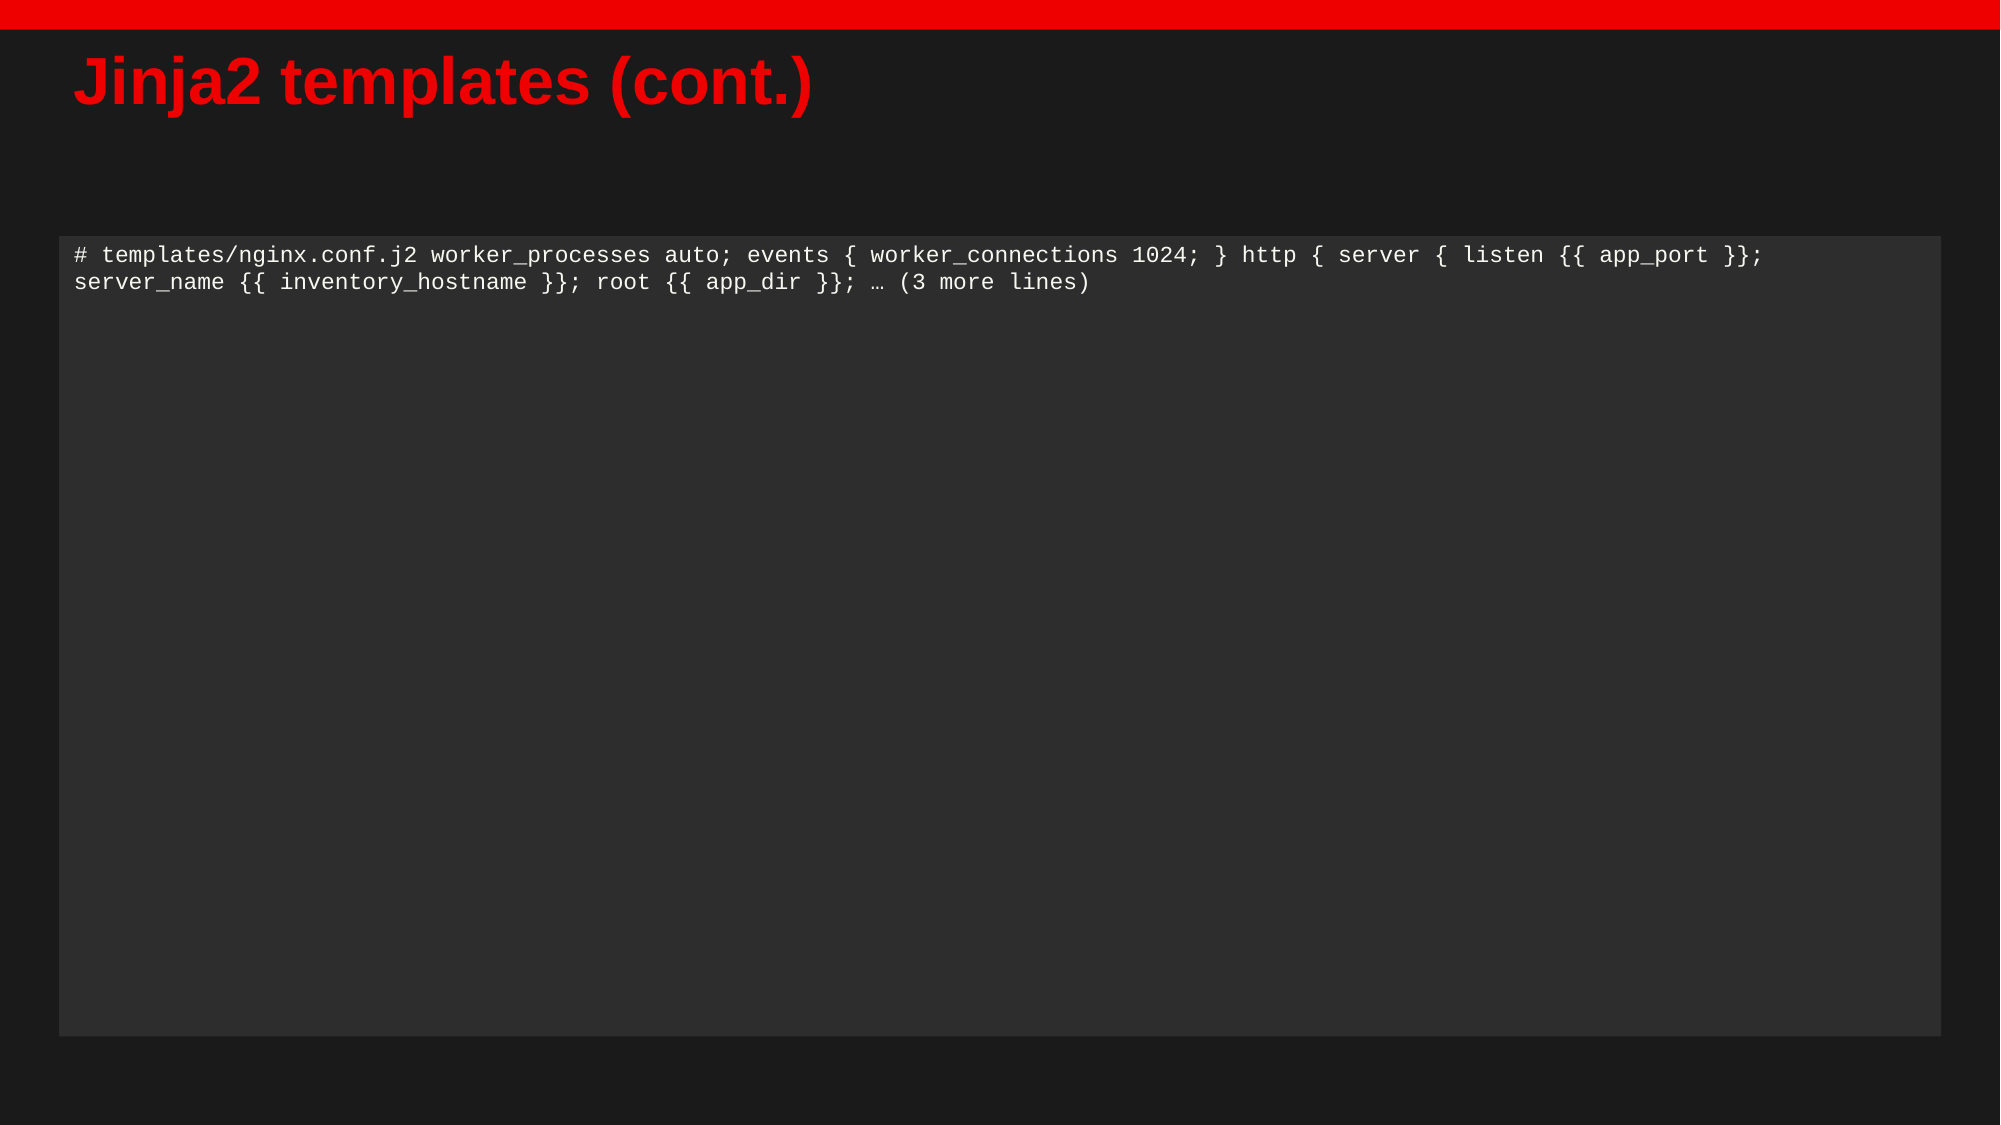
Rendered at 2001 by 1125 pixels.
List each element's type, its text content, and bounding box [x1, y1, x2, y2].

text_box Jinja2 templates (cont.) [59, 36, 1942, 208]
text_box # templates/nginx.conf.j2 worker_processes auto; events { worker_connections 1024; } http { server { listen {{ app_port }}; server_name {{ inventory_hostname }}; root {{ app_dir }}; … (3 more lines) [59, 236, 1942, 1037]
text_box [0, 0, 2001, 30]
